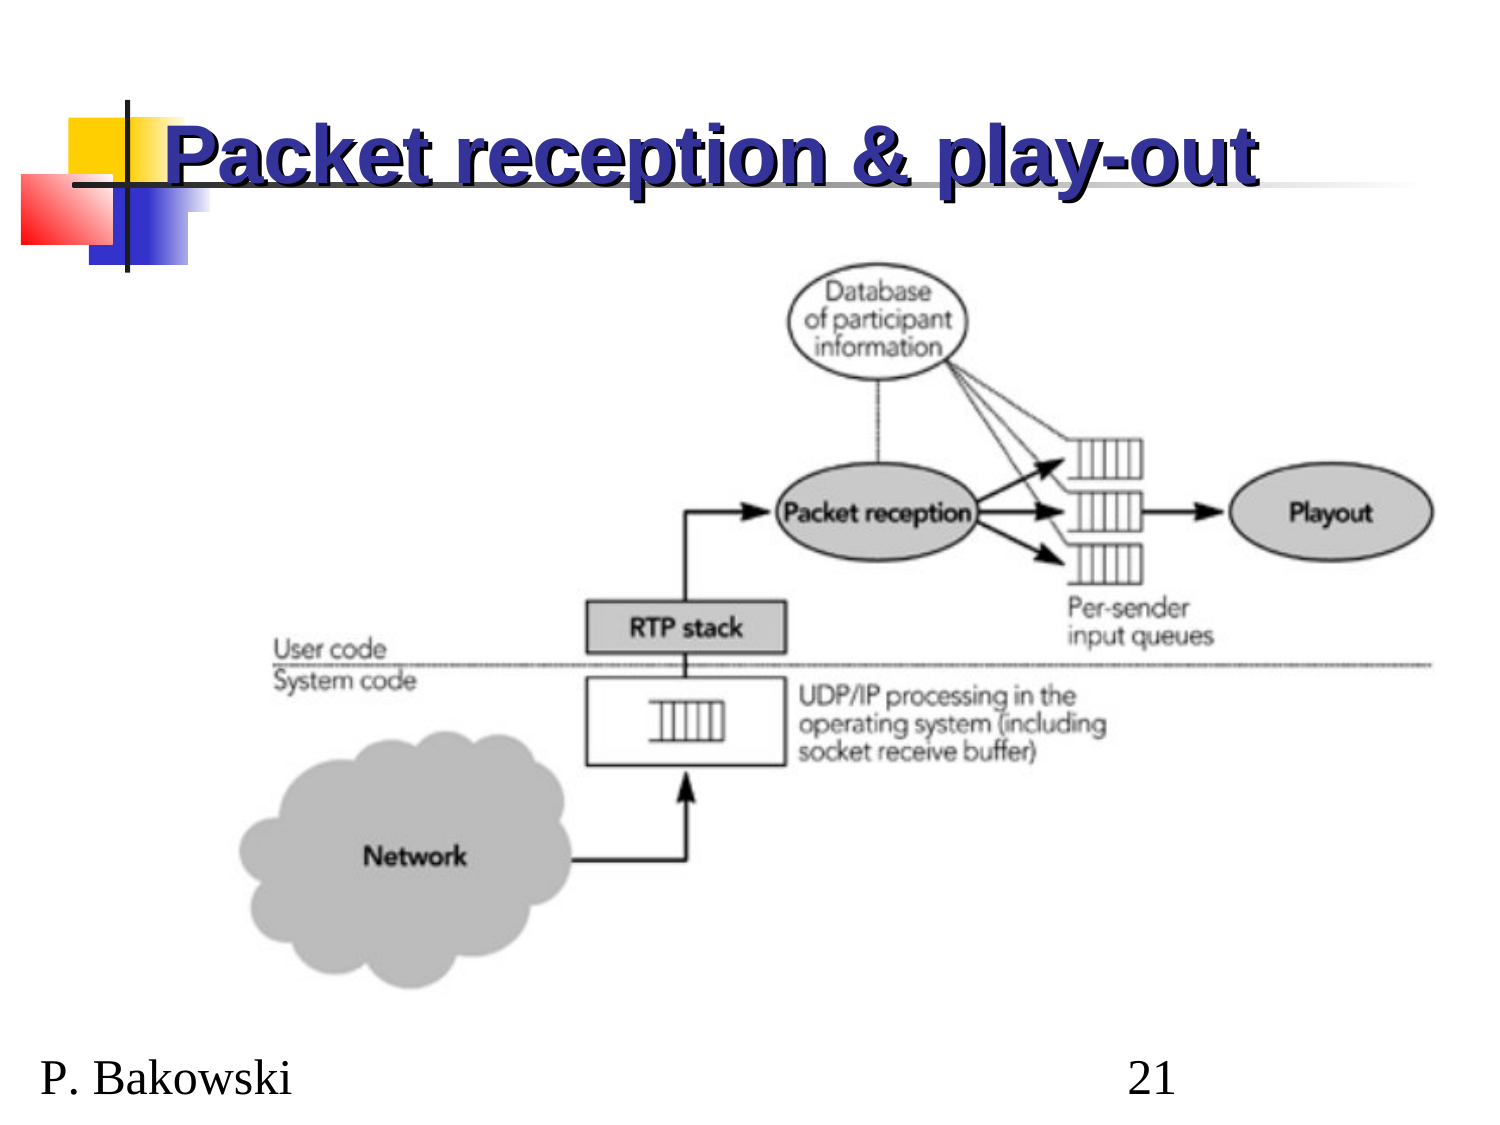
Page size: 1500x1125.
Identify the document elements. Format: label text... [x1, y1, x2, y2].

title Packet reception & play-out [147, 92, 1500, 213]
picture [188, 212, 1471, 999]
